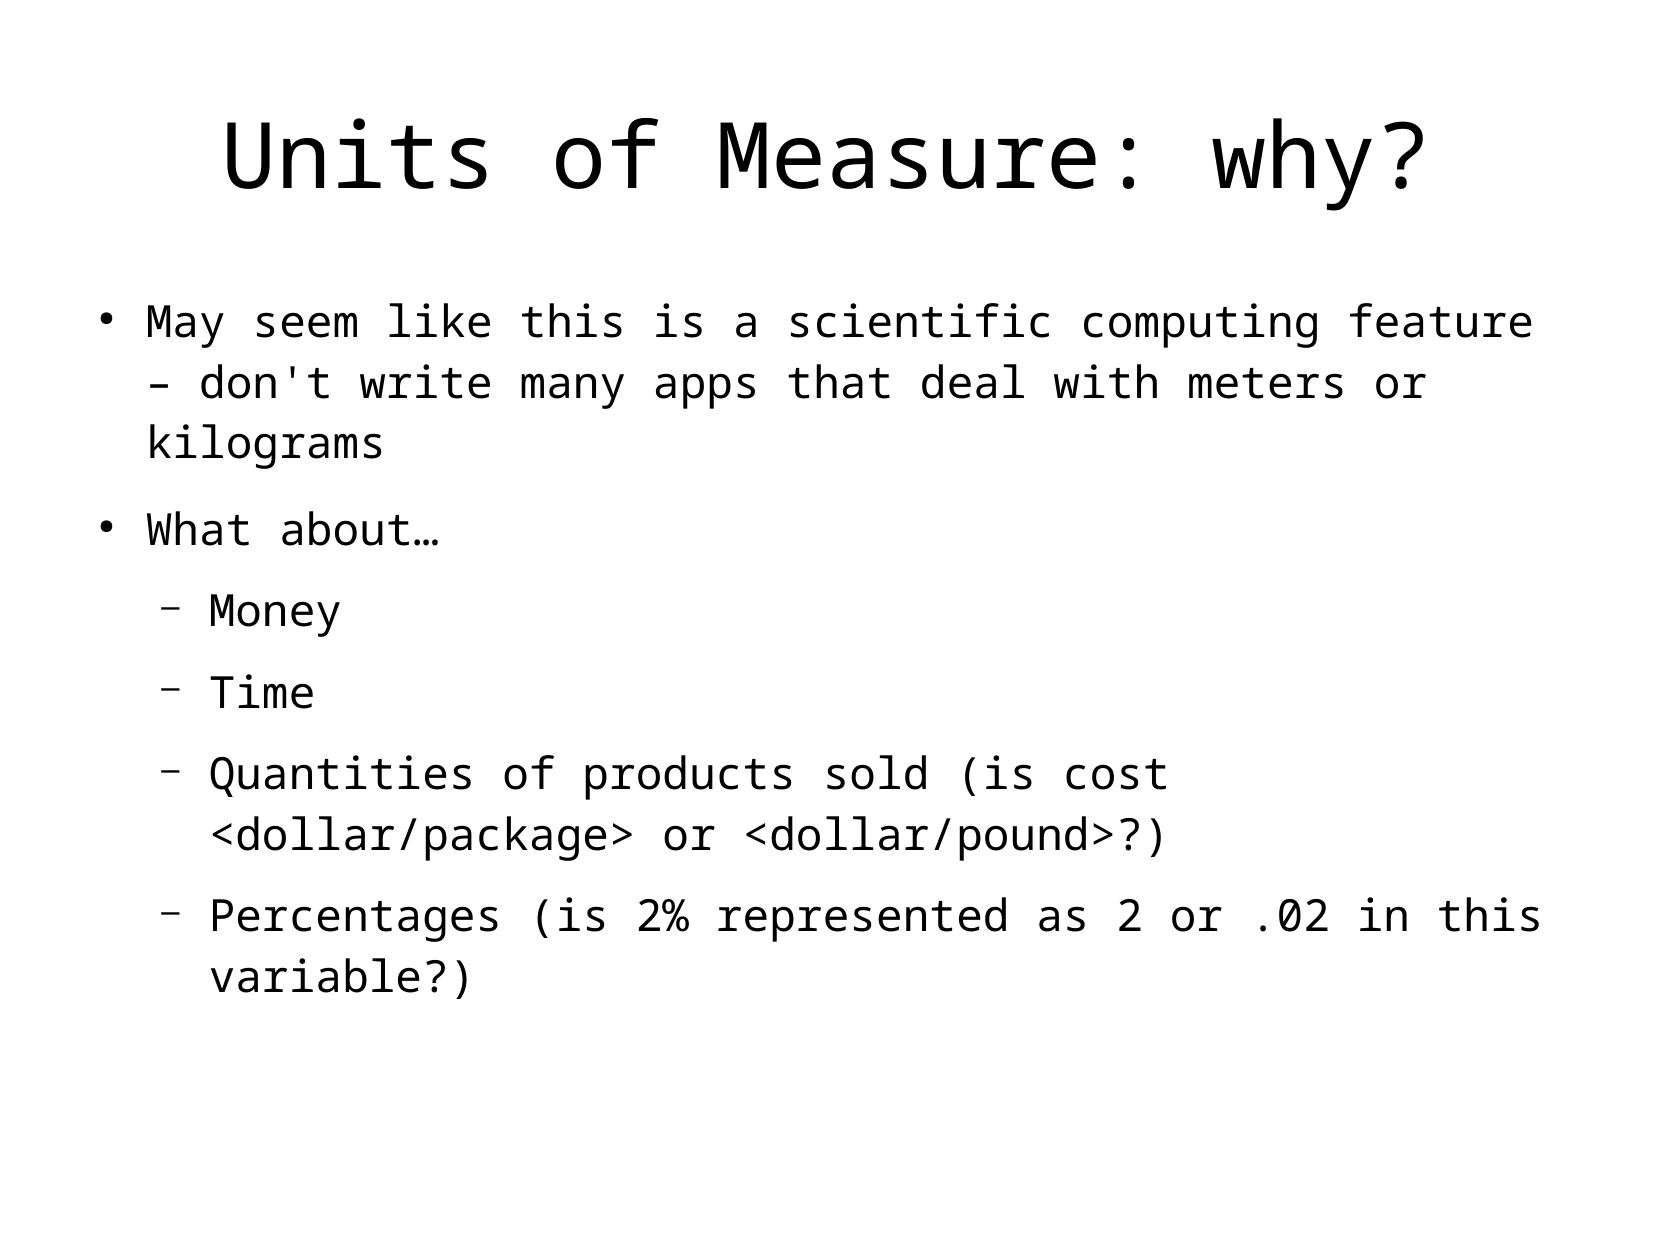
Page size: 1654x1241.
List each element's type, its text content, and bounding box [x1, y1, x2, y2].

list May seem like this is a scientific computing feature – don't write many apps that deal with meters or kilograms What about… Money Time Quantities of products sold (is cost <dollar/package> or <dollar/pound>?) Percentages (is 2% represented as 2 or .02 in this variable?) [82, 290, 1571, 1010]
title Units of Measure: why? [82, 49, 1571, 257]
